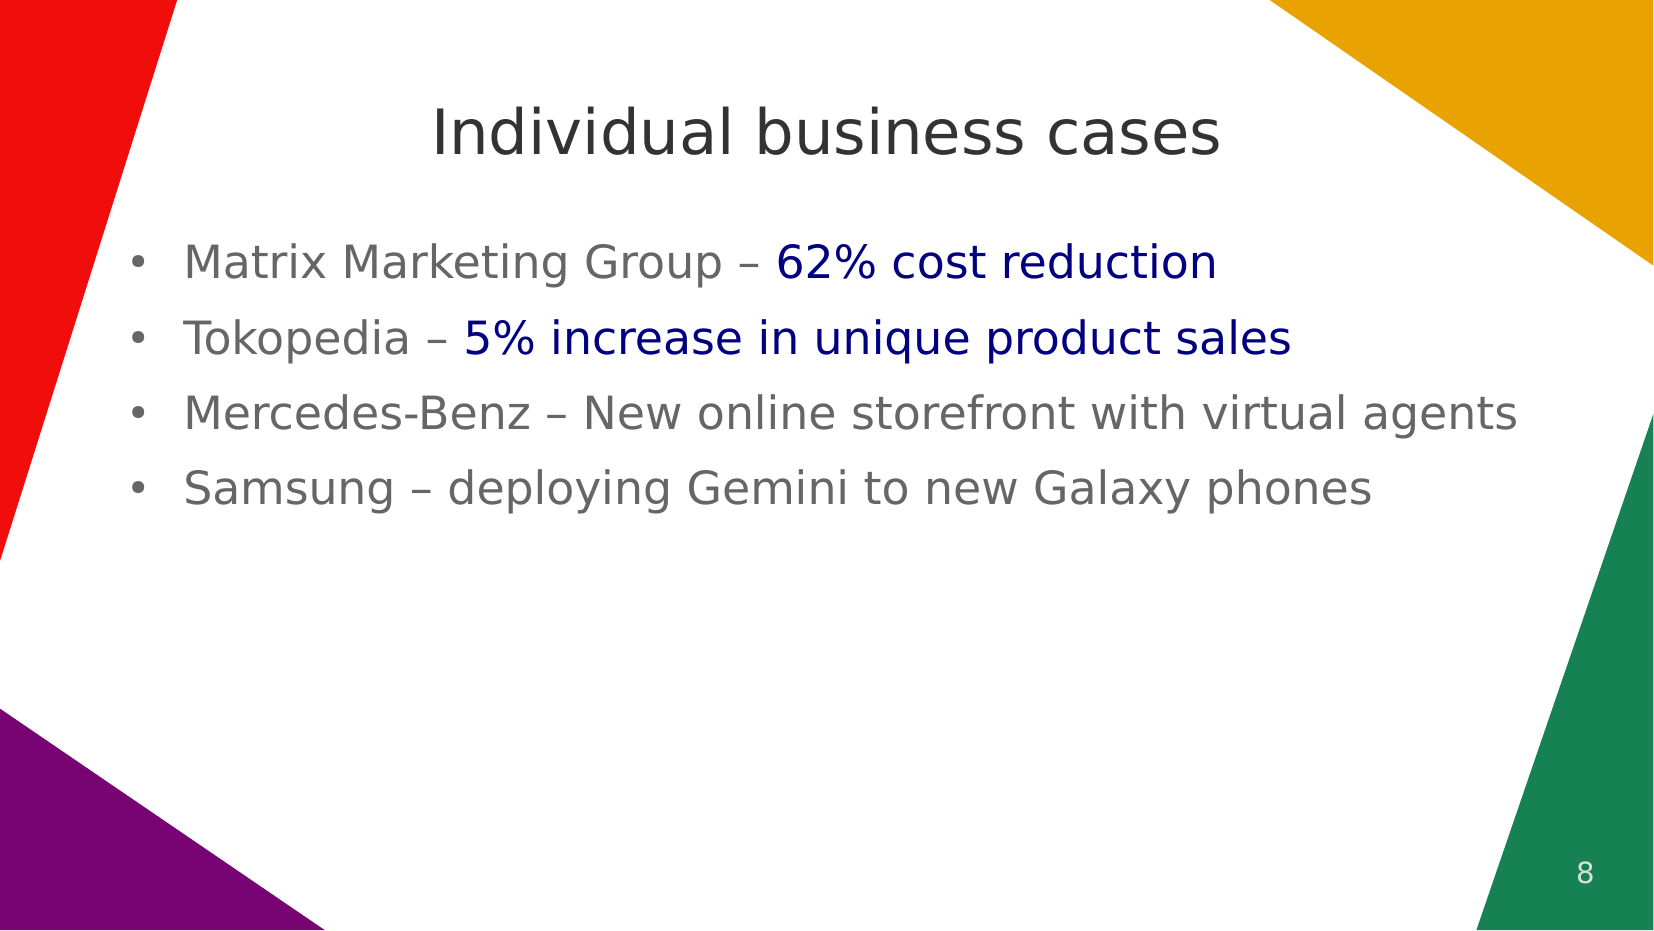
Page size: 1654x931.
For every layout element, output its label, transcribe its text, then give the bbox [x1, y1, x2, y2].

list Matrix Marketing Group – 62% cost reduction Tokopedia – 5% increase in unique product sales Mercedes-Benz – New online storefront with virtual agents Samsung – deploying Gemini to new Galaxy phones [112, 236, 1530, 827]
title Individual business cases [118, 59, 1536, 207]
